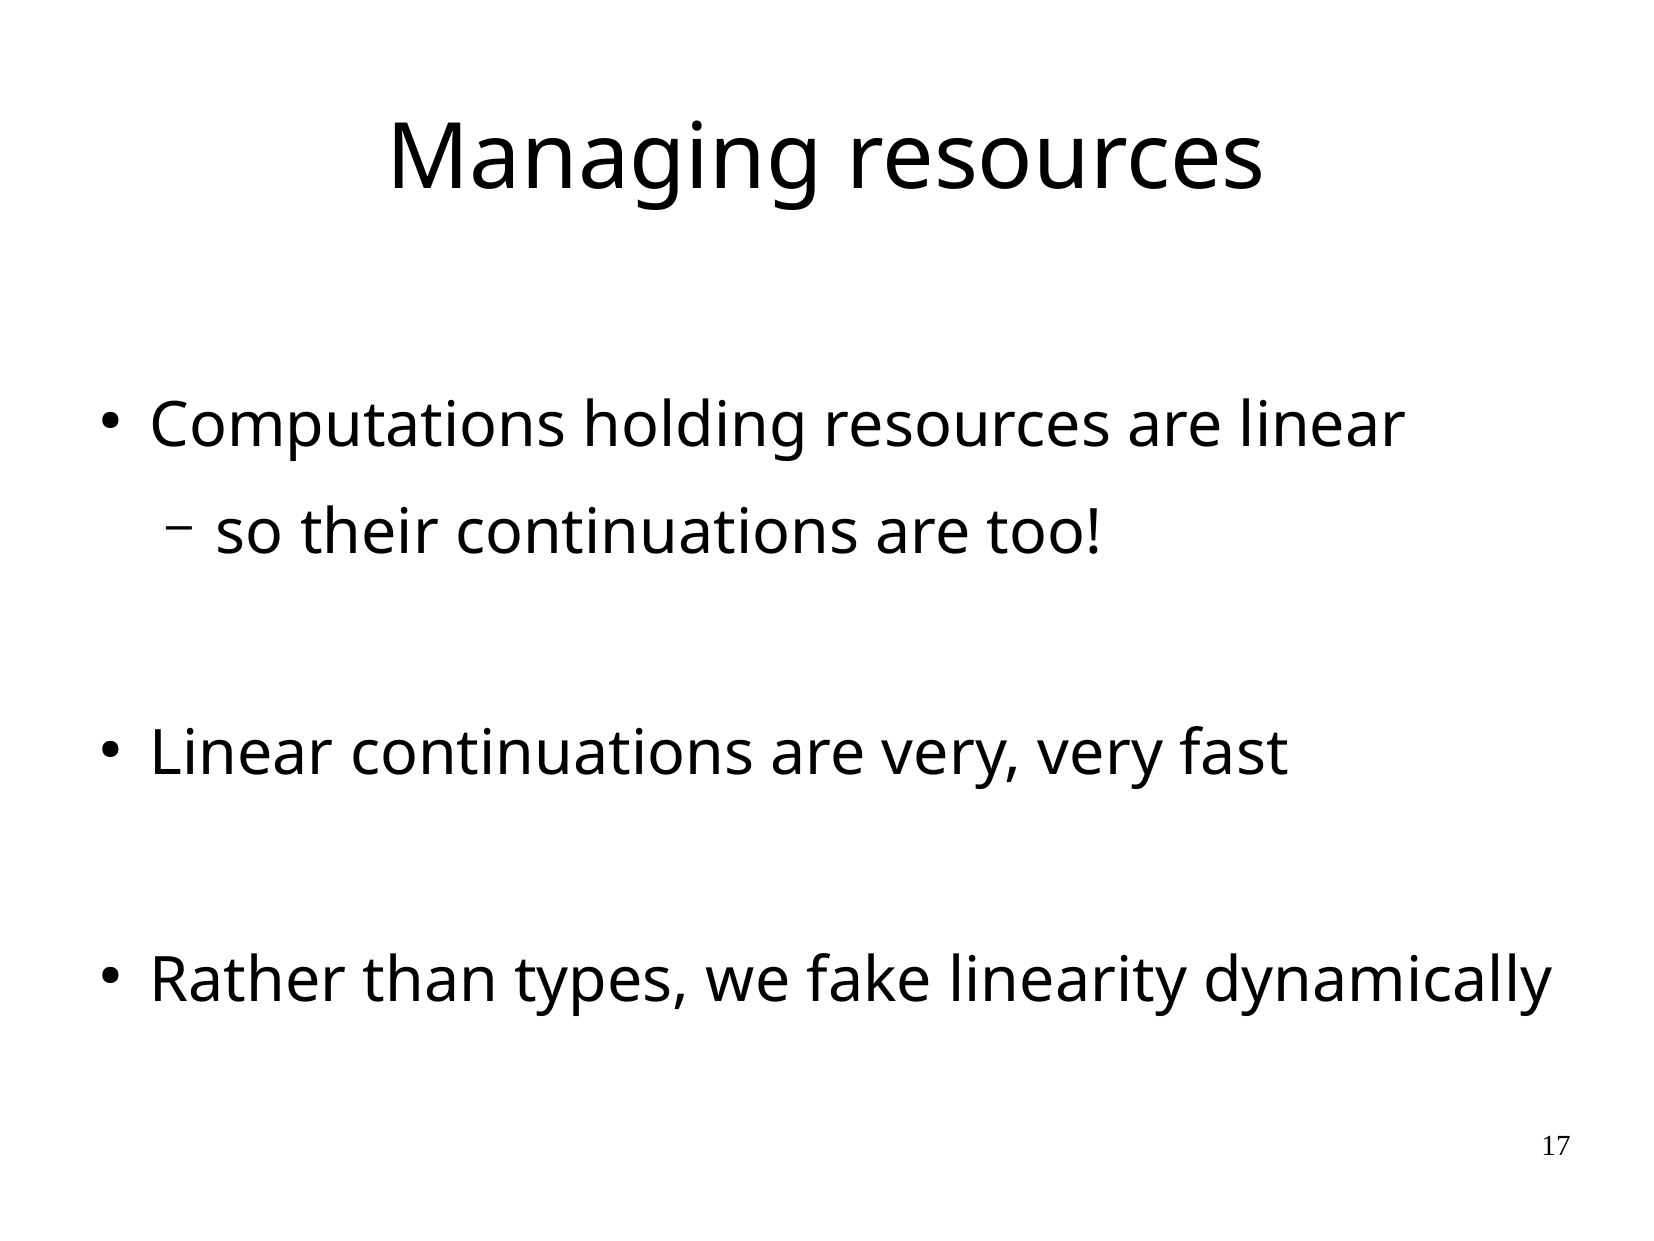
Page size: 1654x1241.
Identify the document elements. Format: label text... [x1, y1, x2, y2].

title Managing resources [82, 49, 1571, 257]
list Computations holding resources are linear so their continuations are too! Linear continuations are very, very fast Rather than types, we fake linearity dynamically [82, 379, 1571, 1099]
